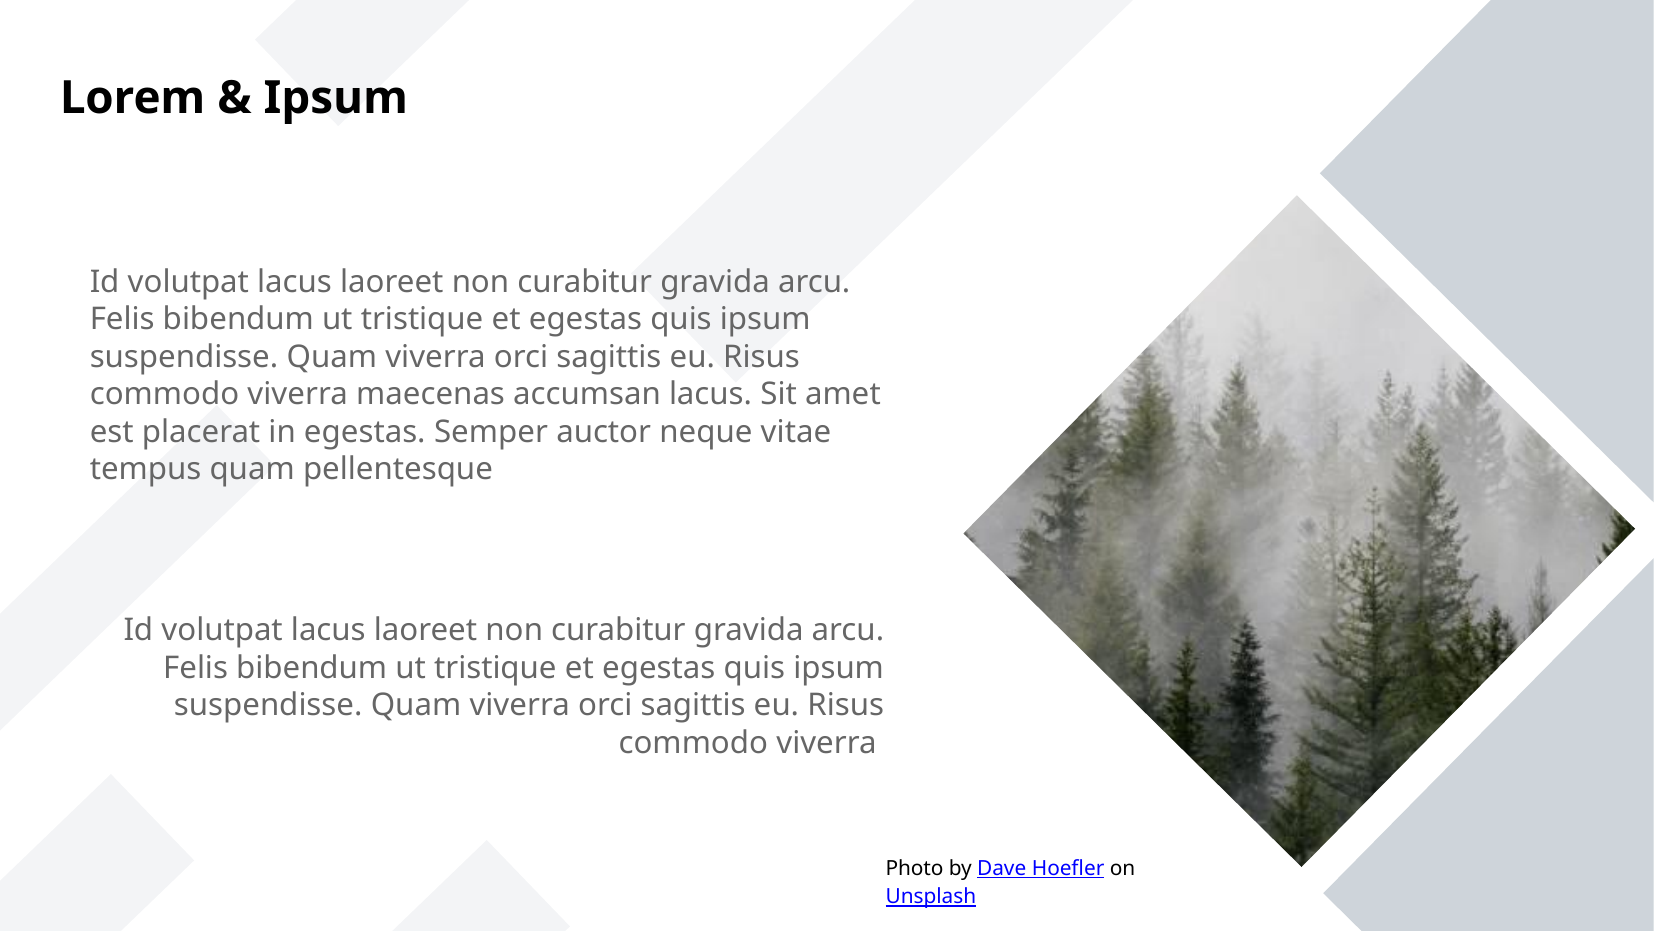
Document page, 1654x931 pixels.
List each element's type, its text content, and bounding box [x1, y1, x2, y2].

text_box Photo by Dave Hoefler on Unsplash [870, 846, 1230, 890]
text_box Id volutpat lacus laoreet non curabitur gravida arcu. Felis bibendum ut tristique et egestas quis ipsum suspendisse. Quam viverra orci sagittis eu. Risus commodo viverra [59, 602, 900, 788]
text_box [963, 195, 1636, 867]
text_box Id volutpat lacus laoreet non curabitur gravida arcu. Felis bibendum ut tristique et egestas quis ipsum suspendisse. Quam viverra orci sagittis eu. Risus commodo viverra maecenas accumsan lacus. Sit amet est placerat in egestas. Semper auctor neque vitae tempus quam pellentesque [74, 253, 915, 526]
text_box Lorem & Ipsum [44, 59, 630, 138]
